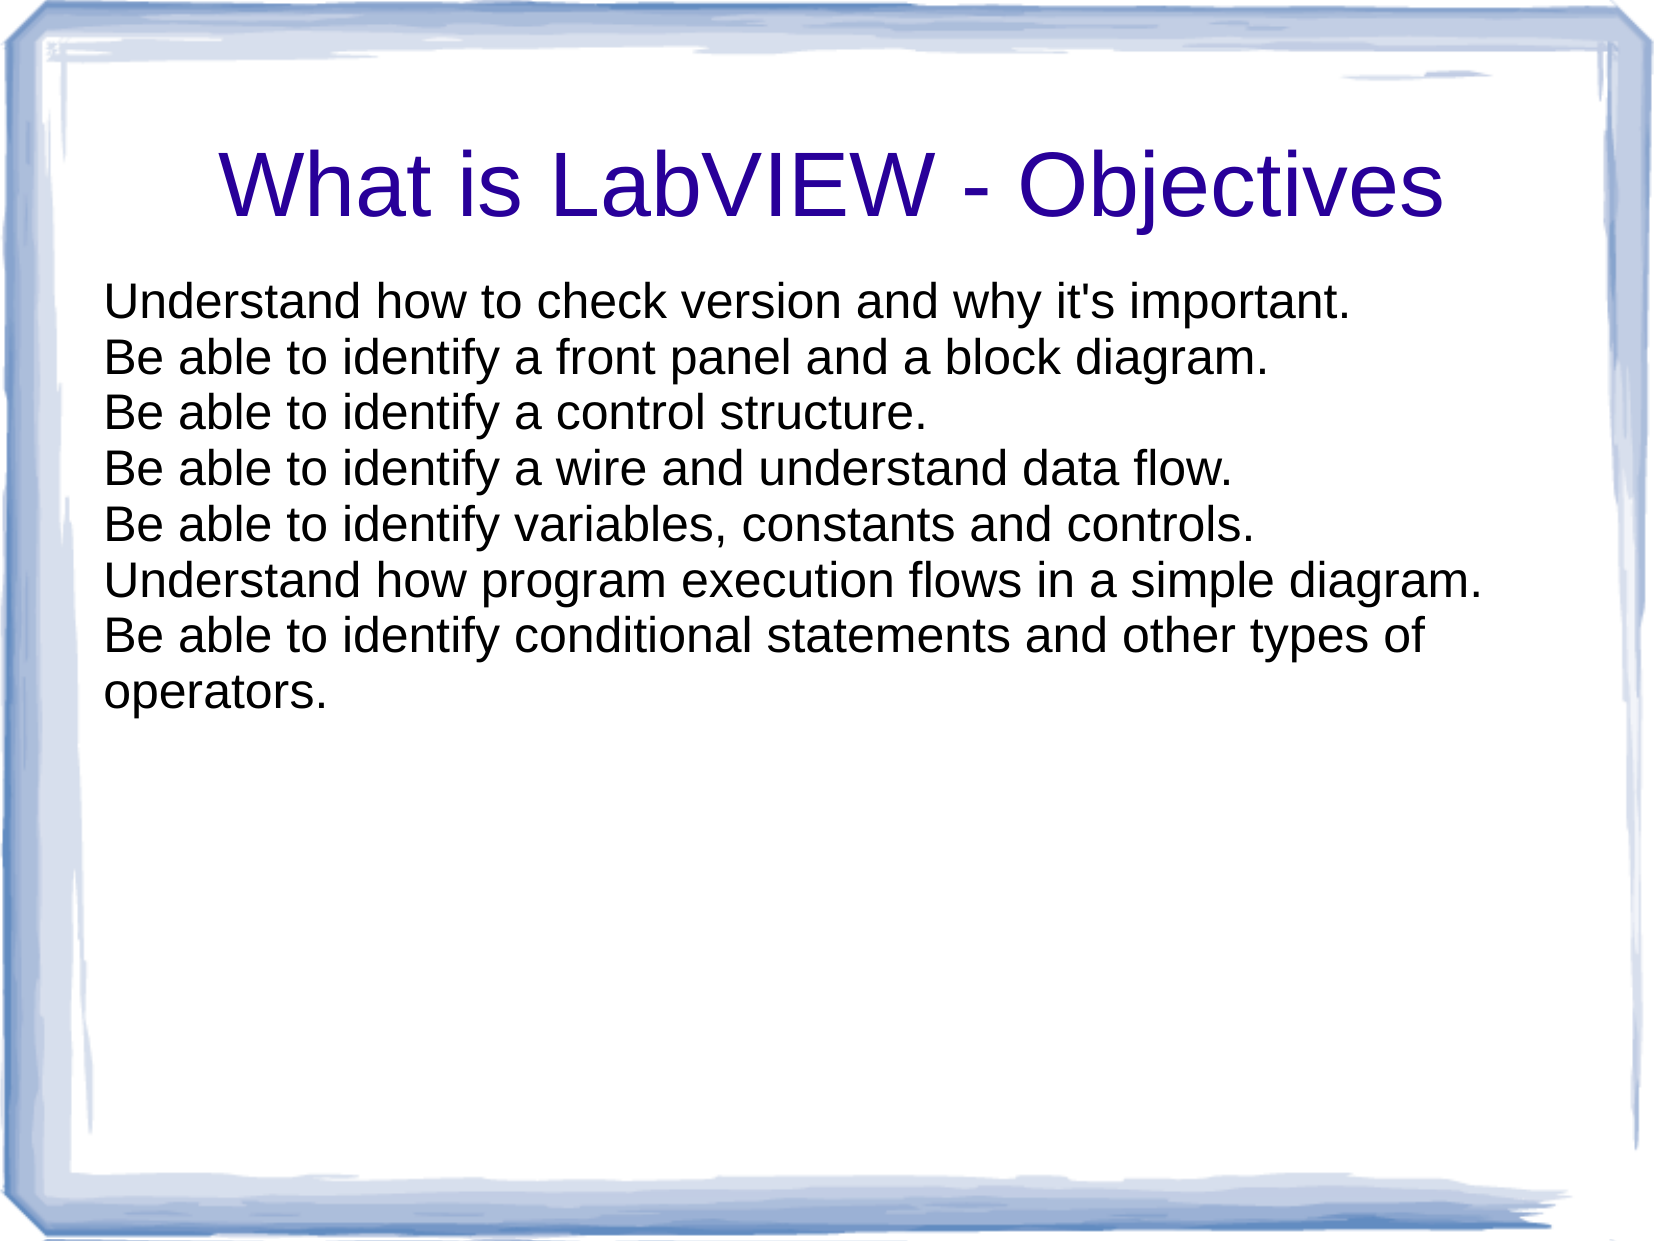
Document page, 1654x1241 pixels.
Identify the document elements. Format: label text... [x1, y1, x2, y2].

picture [0, 0, 1654, 1241]
title What is LabVIEW - Objectives [88, 88, 1577, 265]
text_box Understand how to check version and why it's important. Be able to identify a front panel and a block diagram. Be able to identify a control structure. Be able to identify a wire and understand data flow. Be able to identify variables, constants and controls. Understand how program execution flows in a simple diagram. Be able to identify conditional statements and other types of operators. [88, 265, 1595, 727]
text_box [295, 620, 325, 692]
